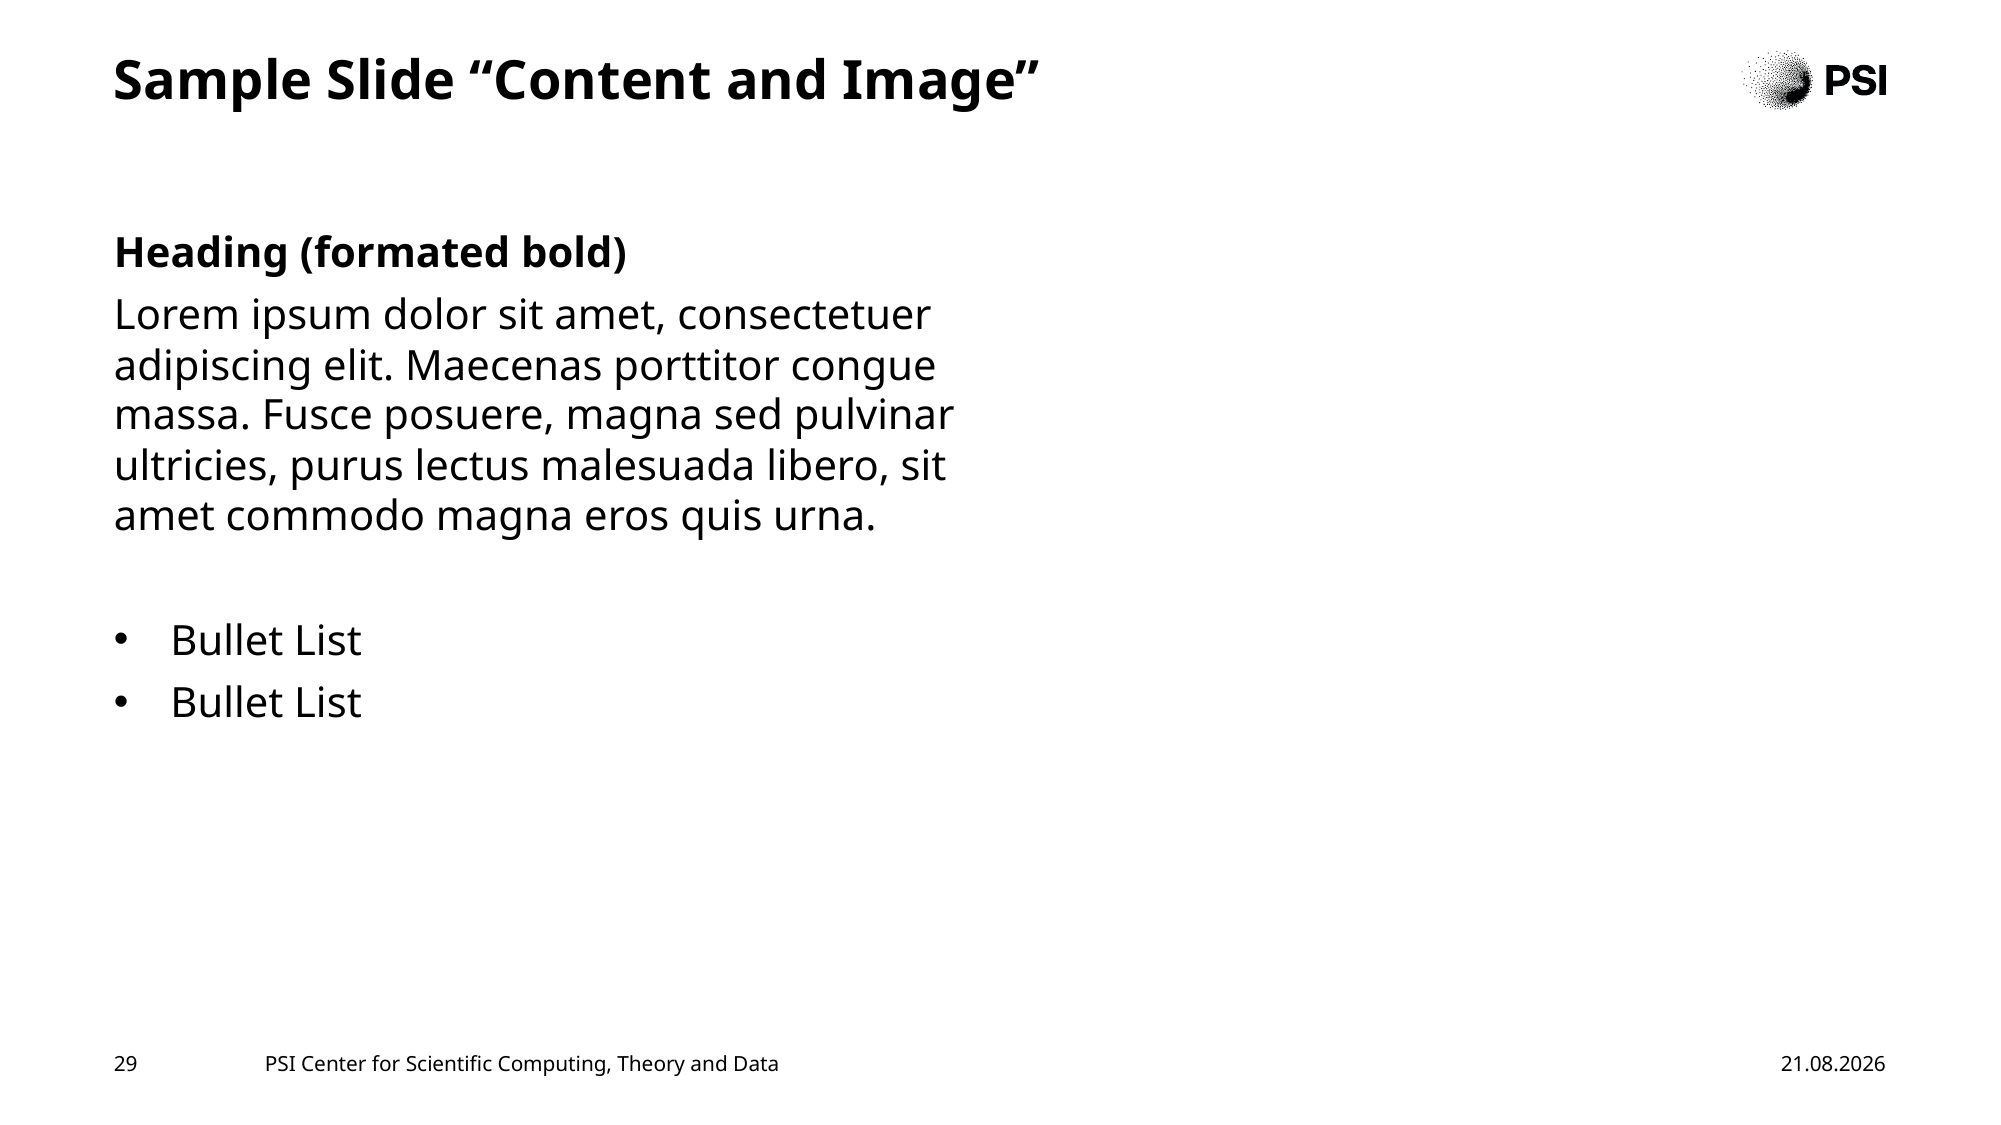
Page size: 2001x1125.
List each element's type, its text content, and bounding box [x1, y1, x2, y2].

list Heading (formated bold) Lorem ipsum dolor sit amet, consectetuer adipiscing elit. Maecenas porttitor congue massa. Fusce posuere, magna sed pulvinar ultricies, purus lectus malesuada libero, sit amet commodo magna eros quis urna. Bullet List Bullet List [114, 225, 983, 988]
title Sample Slide “Content and Image” [114, 45, 1585, 179]
